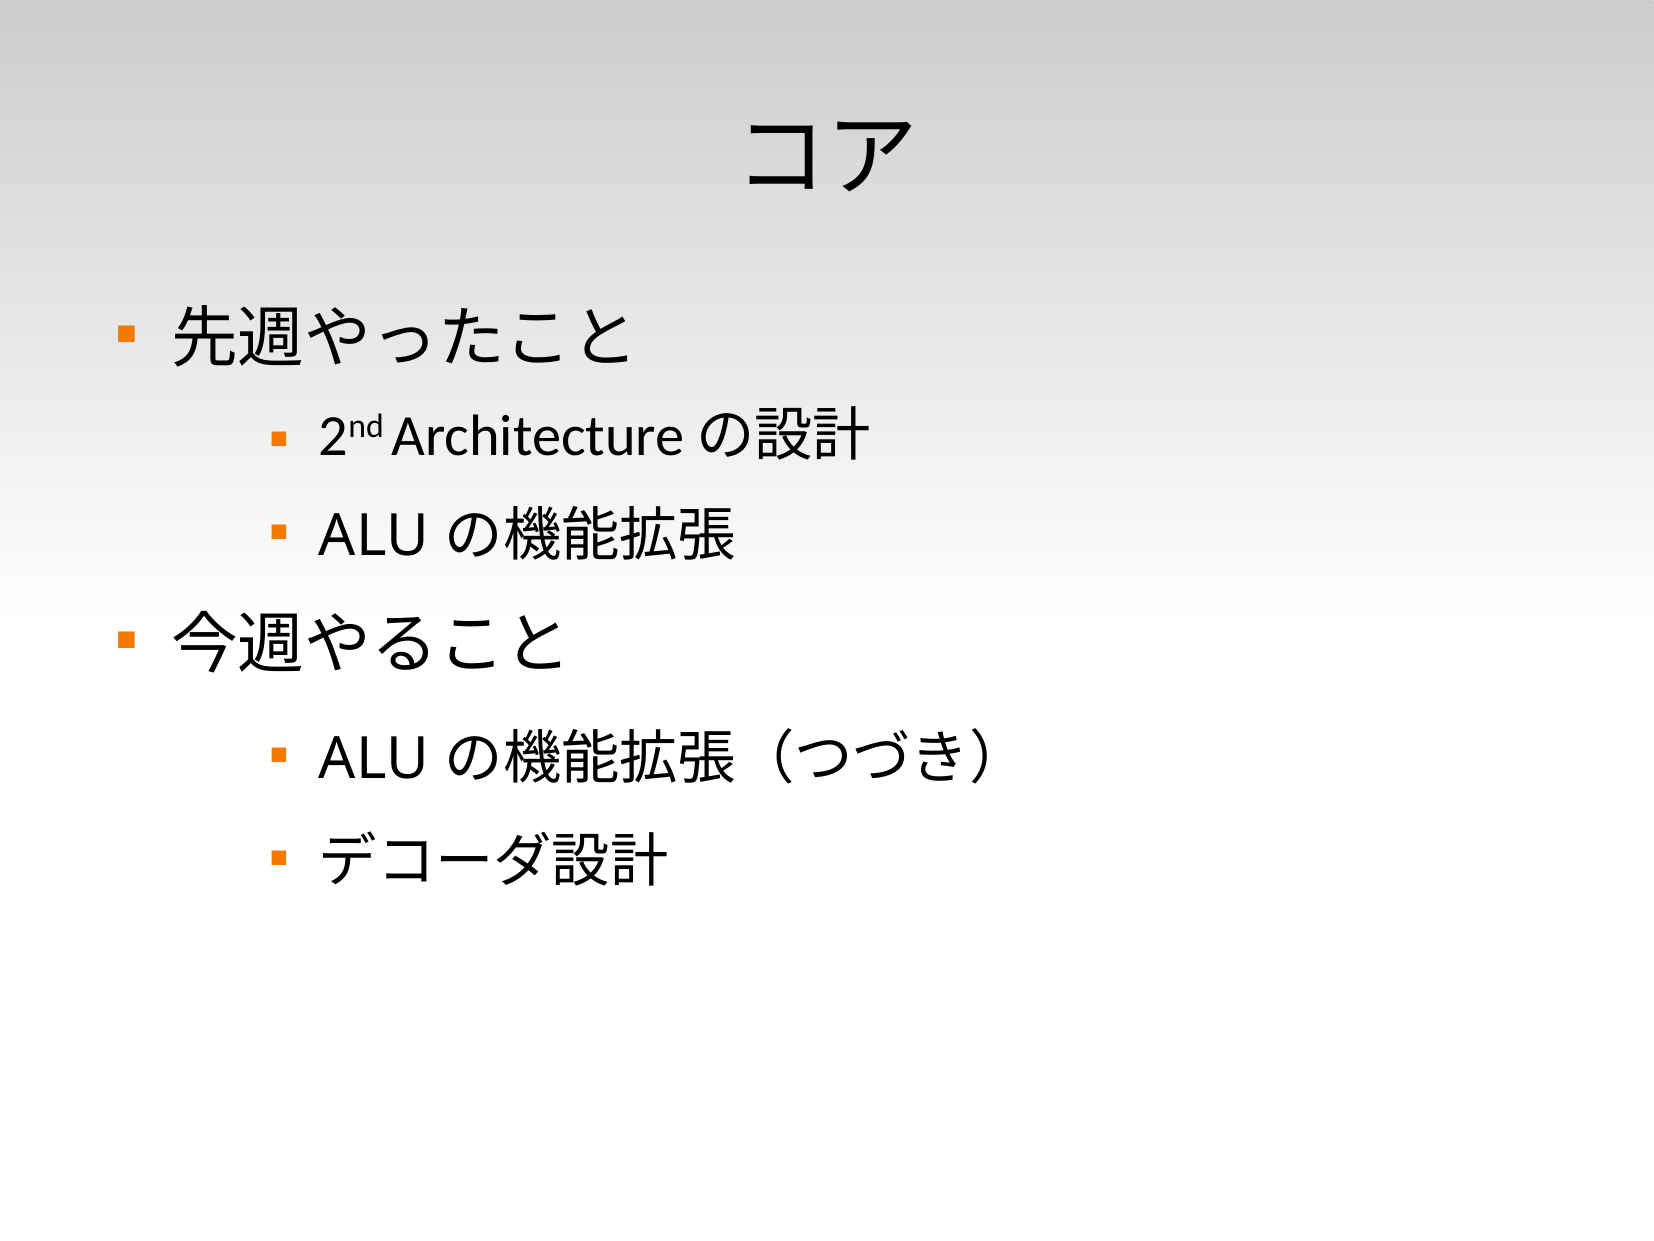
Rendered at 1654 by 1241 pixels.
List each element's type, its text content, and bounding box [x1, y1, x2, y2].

title コア [82, 49, 1571, 257]
list 先週やったこと 2nd Architectureの設計 ALUの機能拡張 今週やること ALUの機能拡張（つづき） デコーダ設計 [82, 290, 1571, 1109]
